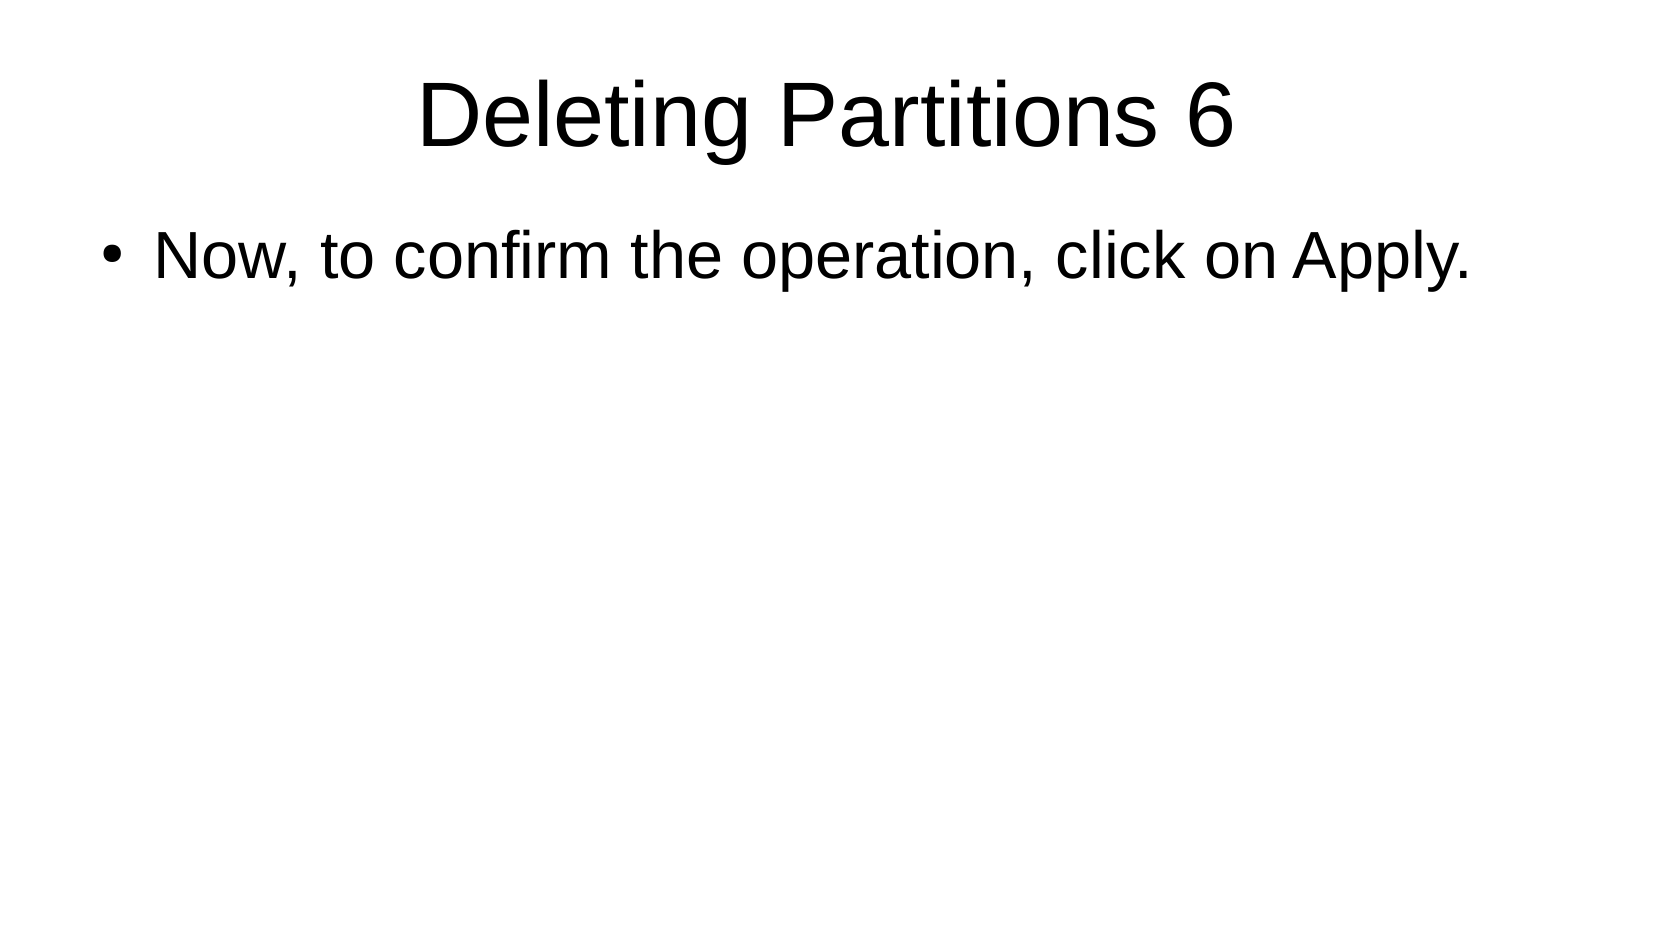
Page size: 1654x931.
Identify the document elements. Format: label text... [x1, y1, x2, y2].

title Deleting Partitions 6 [82, 37, 1571, 193]
list Now, to confirm the operation, click on Apply. [82, 217, 1571, 758]
